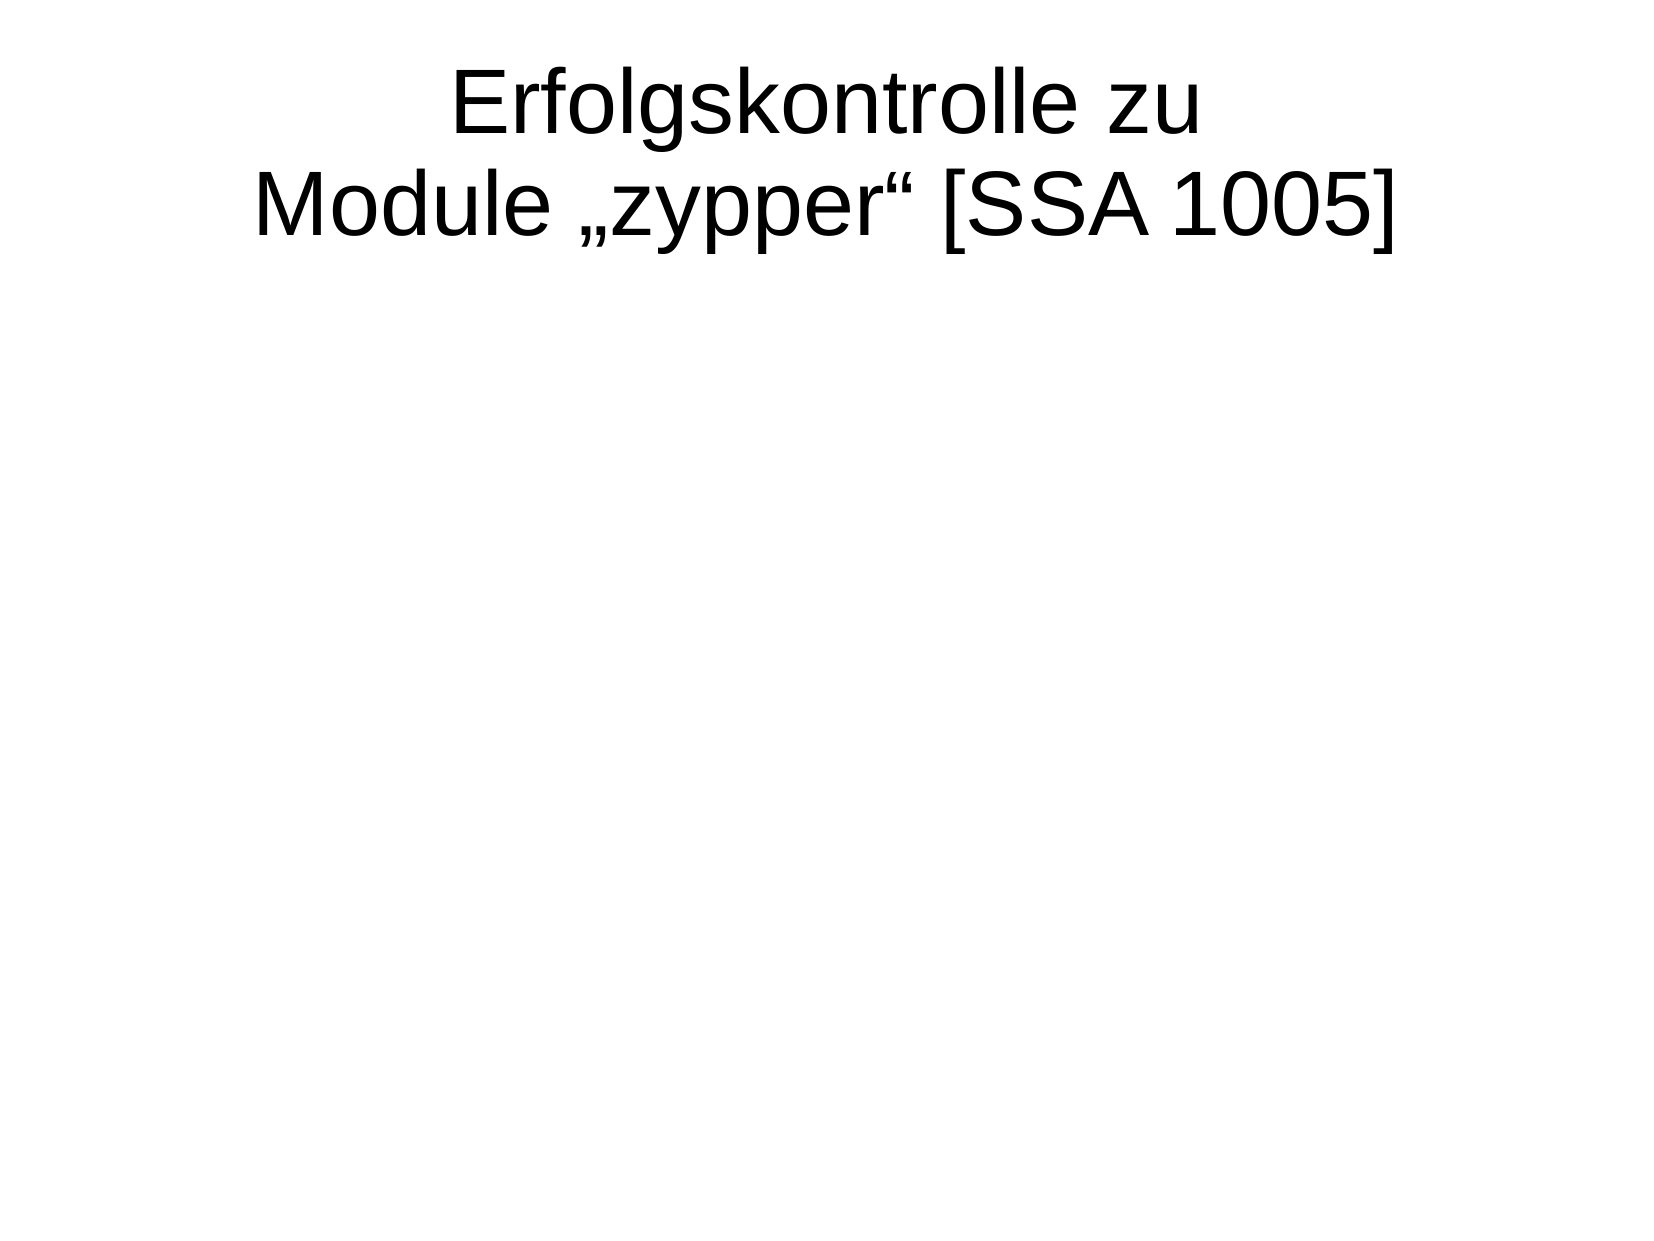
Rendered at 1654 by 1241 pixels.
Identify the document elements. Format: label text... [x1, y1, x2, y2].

title Erfolgskontrolle zu Module „zypper“ [SSA 1005] [82, 49, 1571, 257]
